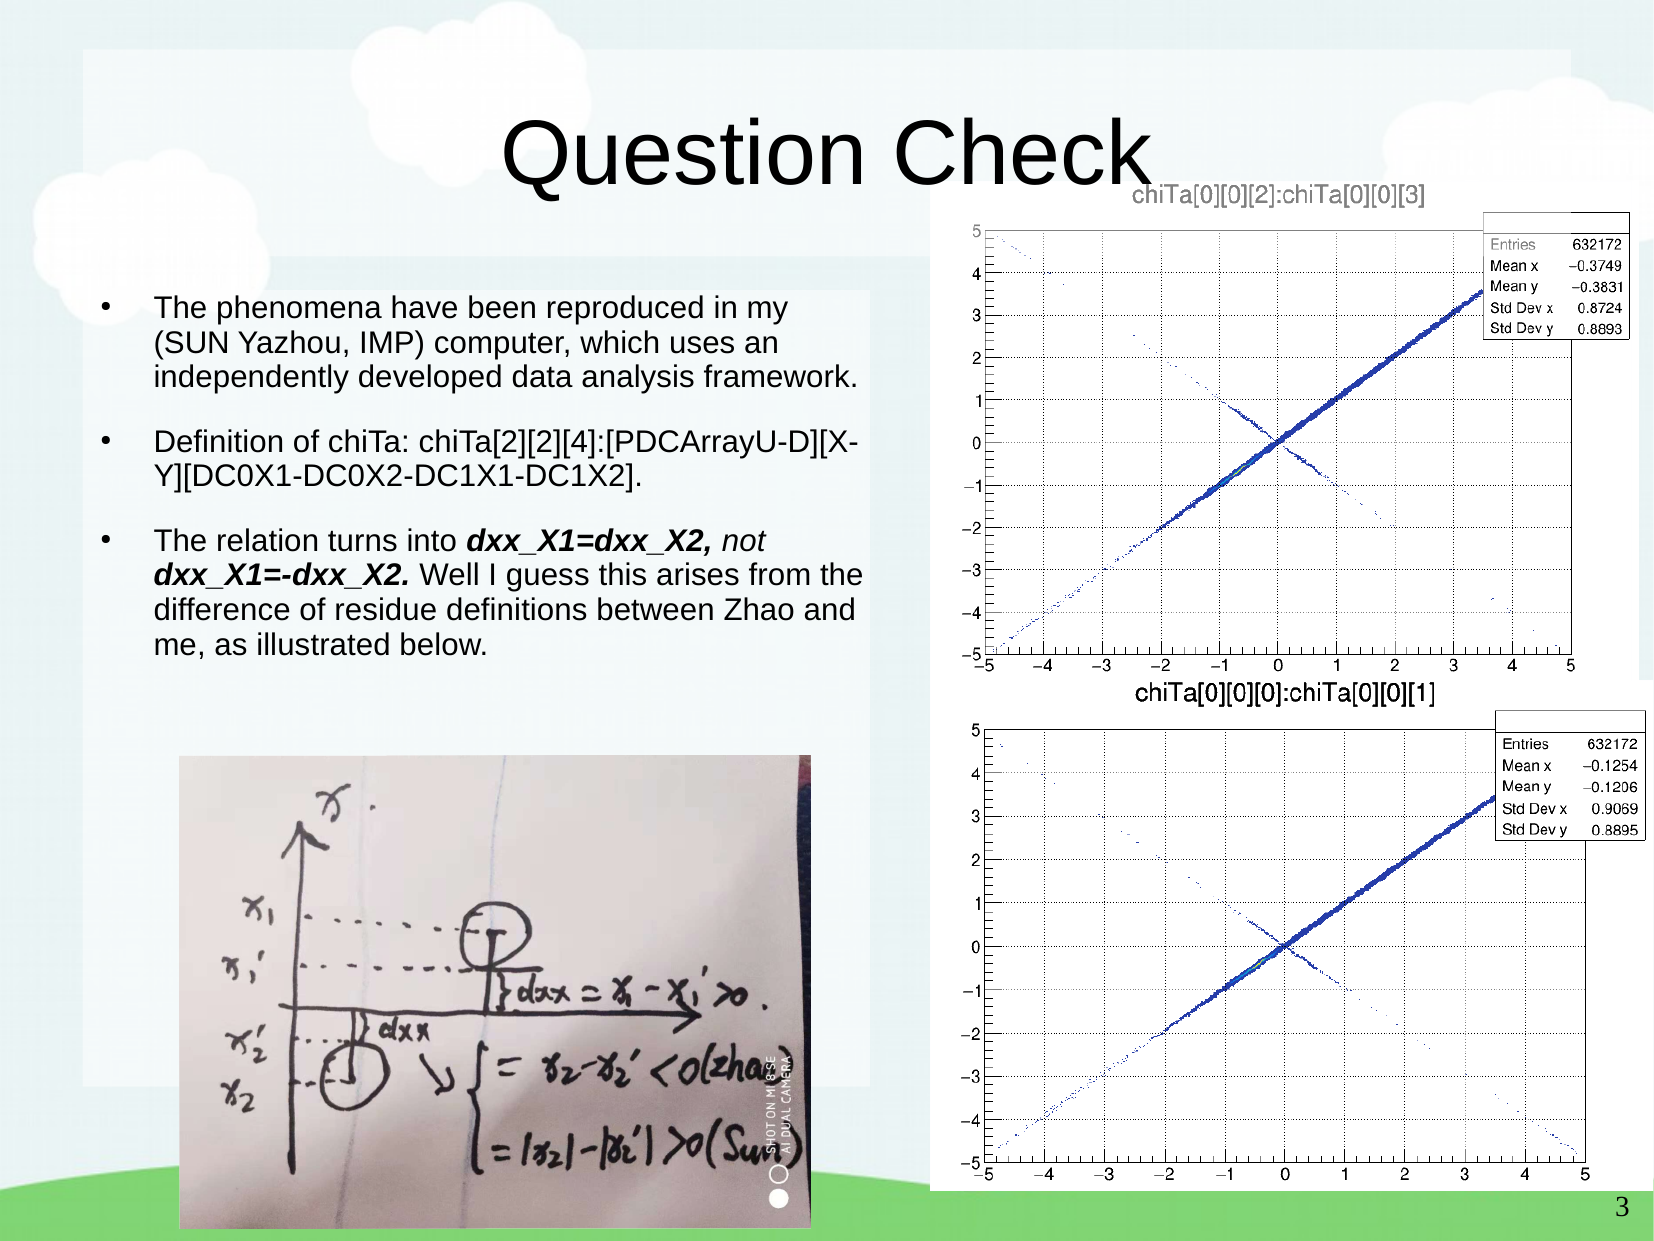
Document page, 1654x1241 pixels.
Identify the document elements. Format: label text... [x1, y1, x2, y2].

title Question Check [82, 49, 1571, 257]
picture [0, 0, 1654, 1241]
list The phenomena have been reproduced in my (SUN Yazhou, IMP) computer, which uses an independently developed data analysis framework. Definition of chiTa: chiTa[2][2][4]:[PDCArrayU-D][X-Y][DC0X1-DC0X2-DC1X1-DC1X2]. The relation turns into dxx_X1=dxx_X2, not dxx_X1=-dxx_X2. Well I guess this arises from the difference of residue definitions between Zhao and me, as illustrated below. [82, 290, 871, 1087]
